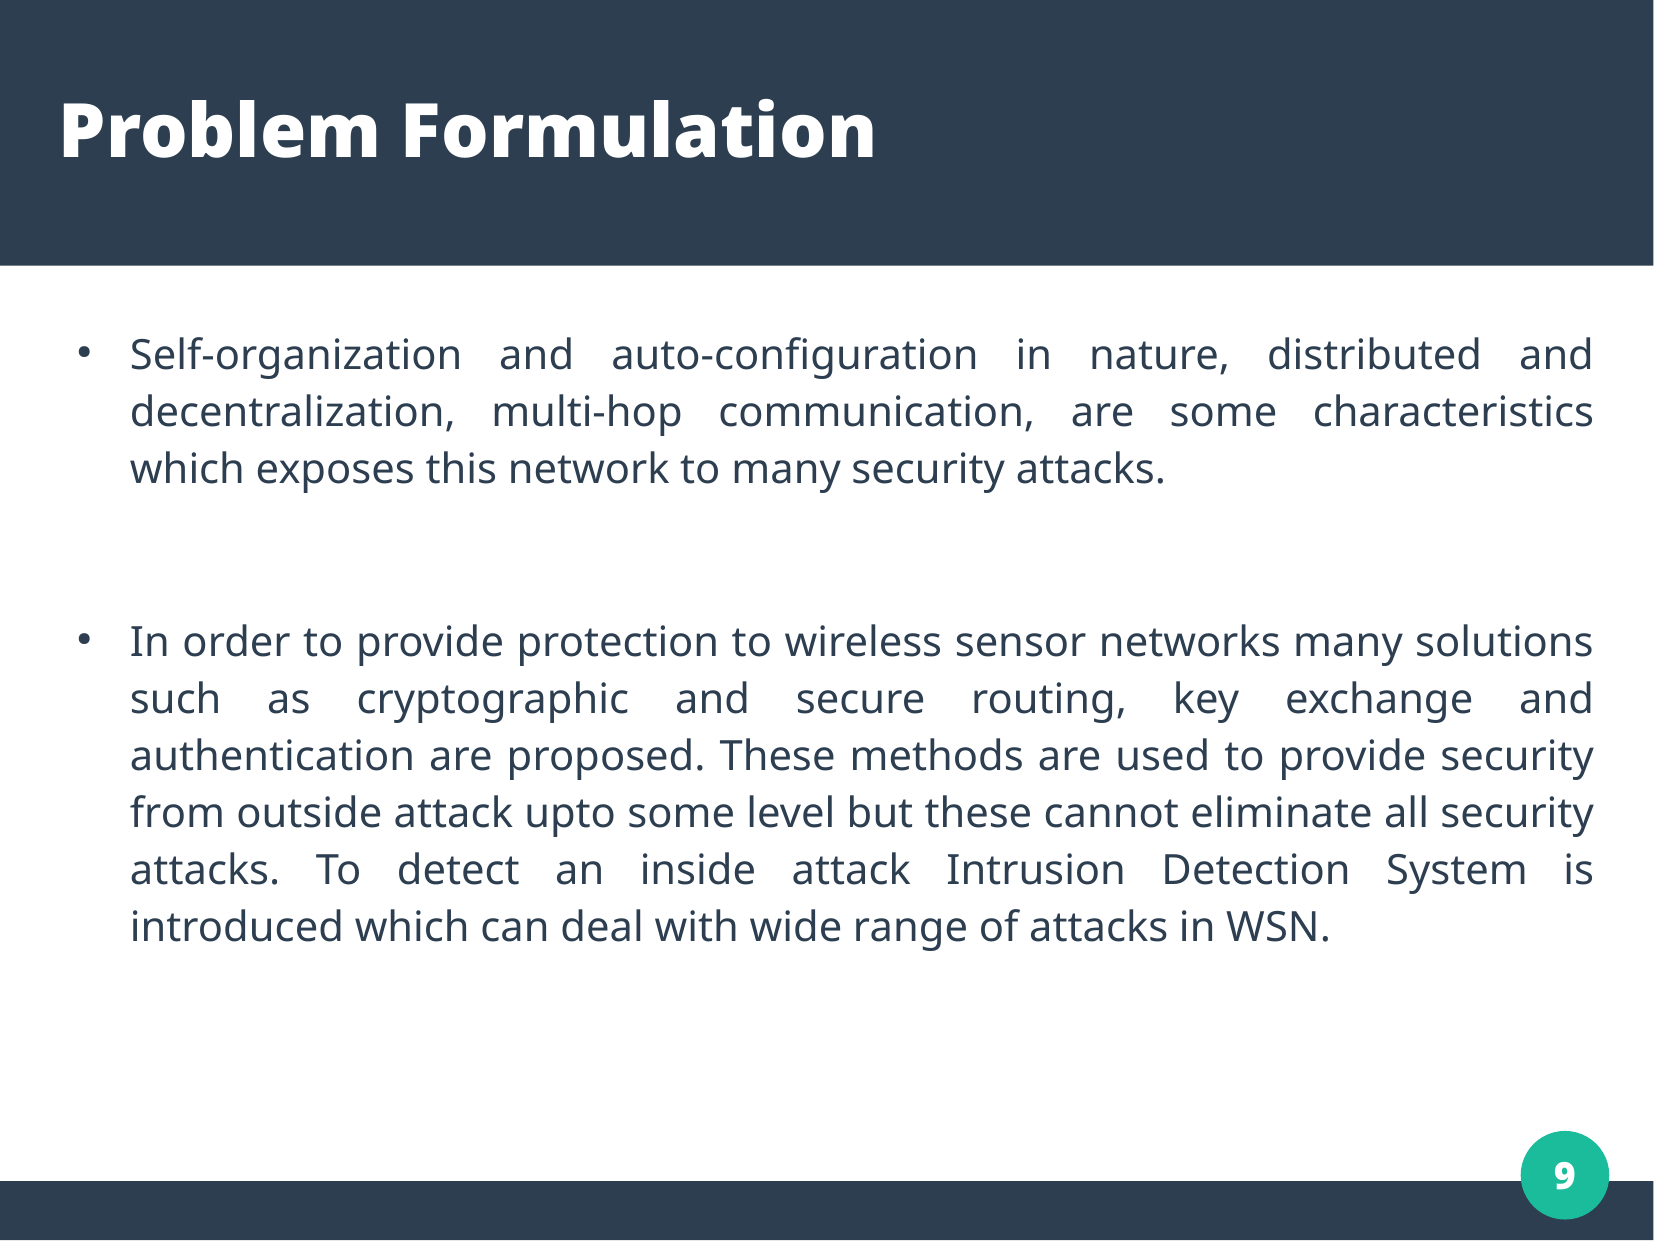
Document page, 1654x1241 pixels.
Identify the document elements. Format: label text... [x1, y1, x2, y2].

title Problem Formulation [59, 49, 1595, 207]
list Self-organization and auto-configuration in nature, distributed and decentralization, multi-hop communication, are some characteristics which exposes this network to many security attacks. In order to provide protection to wireless sensor networks many solutions such as cryptographic and secure routing, key exchange and authentication are proposed. These methods are used to provide security from outside attack upto some level but these cannot eliminate all security attacks. To detect an inside attack Intrusion Detection System is introduced which can deal with wide range of attacks in WSN. [59, 324, 1595, 1152]
